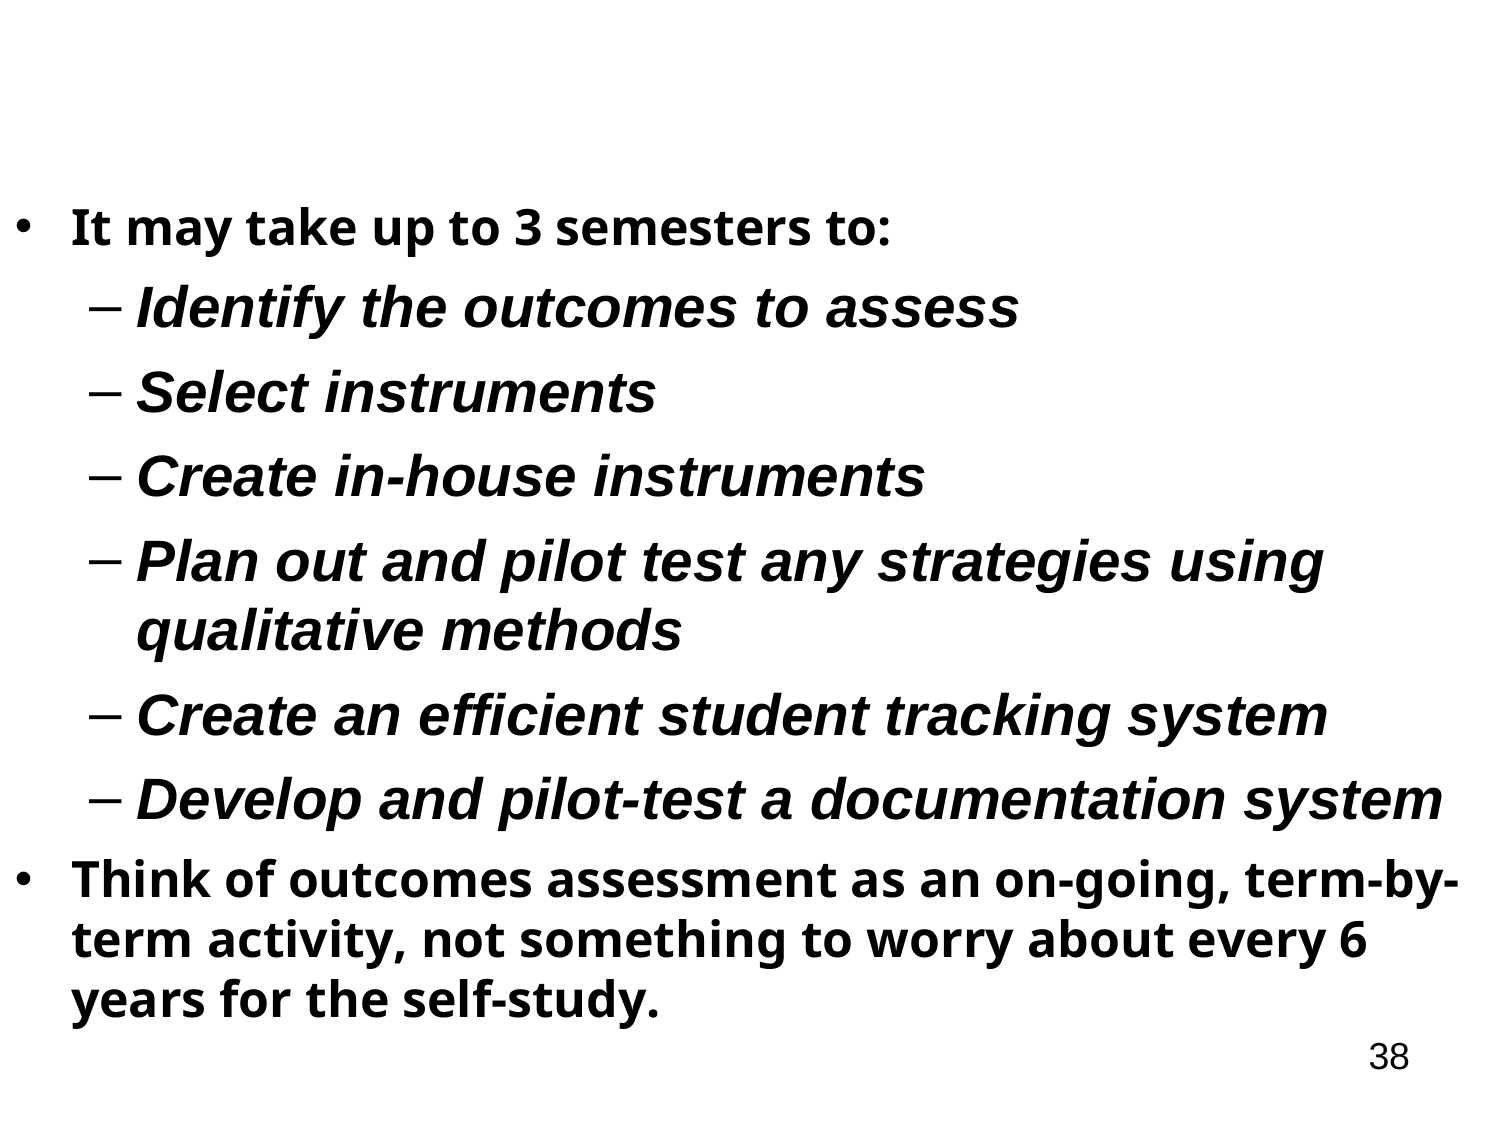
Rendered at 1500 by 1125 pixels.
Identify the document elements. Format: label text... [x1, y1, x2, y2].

list It may take up to 3 semesters to: Identify the outcomes to assess Select instruments Create in-house instruments Plan out and pilot test any strategies using qualitative methods Create an efficient student tracking system Develop and pilot-test a documentation system Think of outcomes assessment as an on-going, term-by-term activity, not something to worry about every 6 years for the self-study. [0, 187, 1500, 1125]
